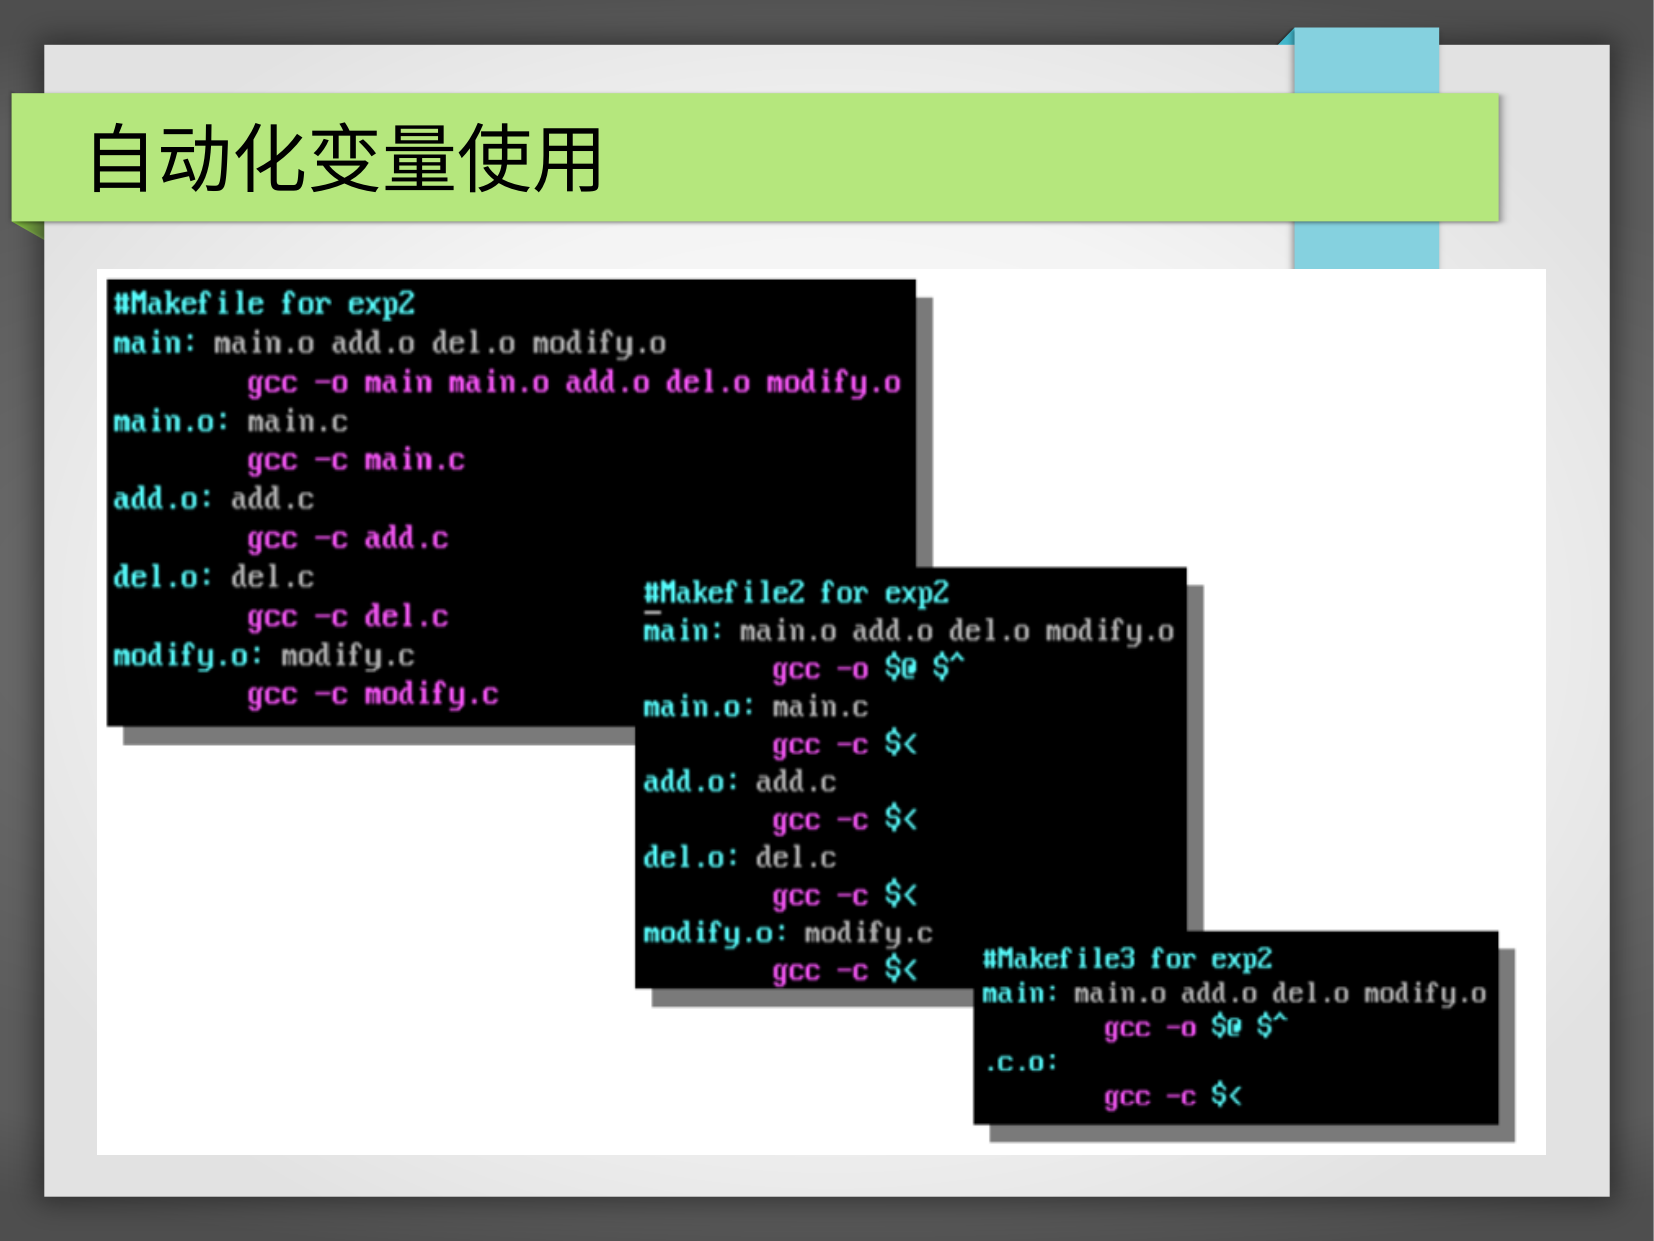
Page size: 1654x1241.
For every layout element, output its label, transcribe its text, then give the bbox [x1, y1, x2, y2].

title 自动化变量使用 [82, 94, 1264, 213]
picture [0, 0, 1654, 1241]
